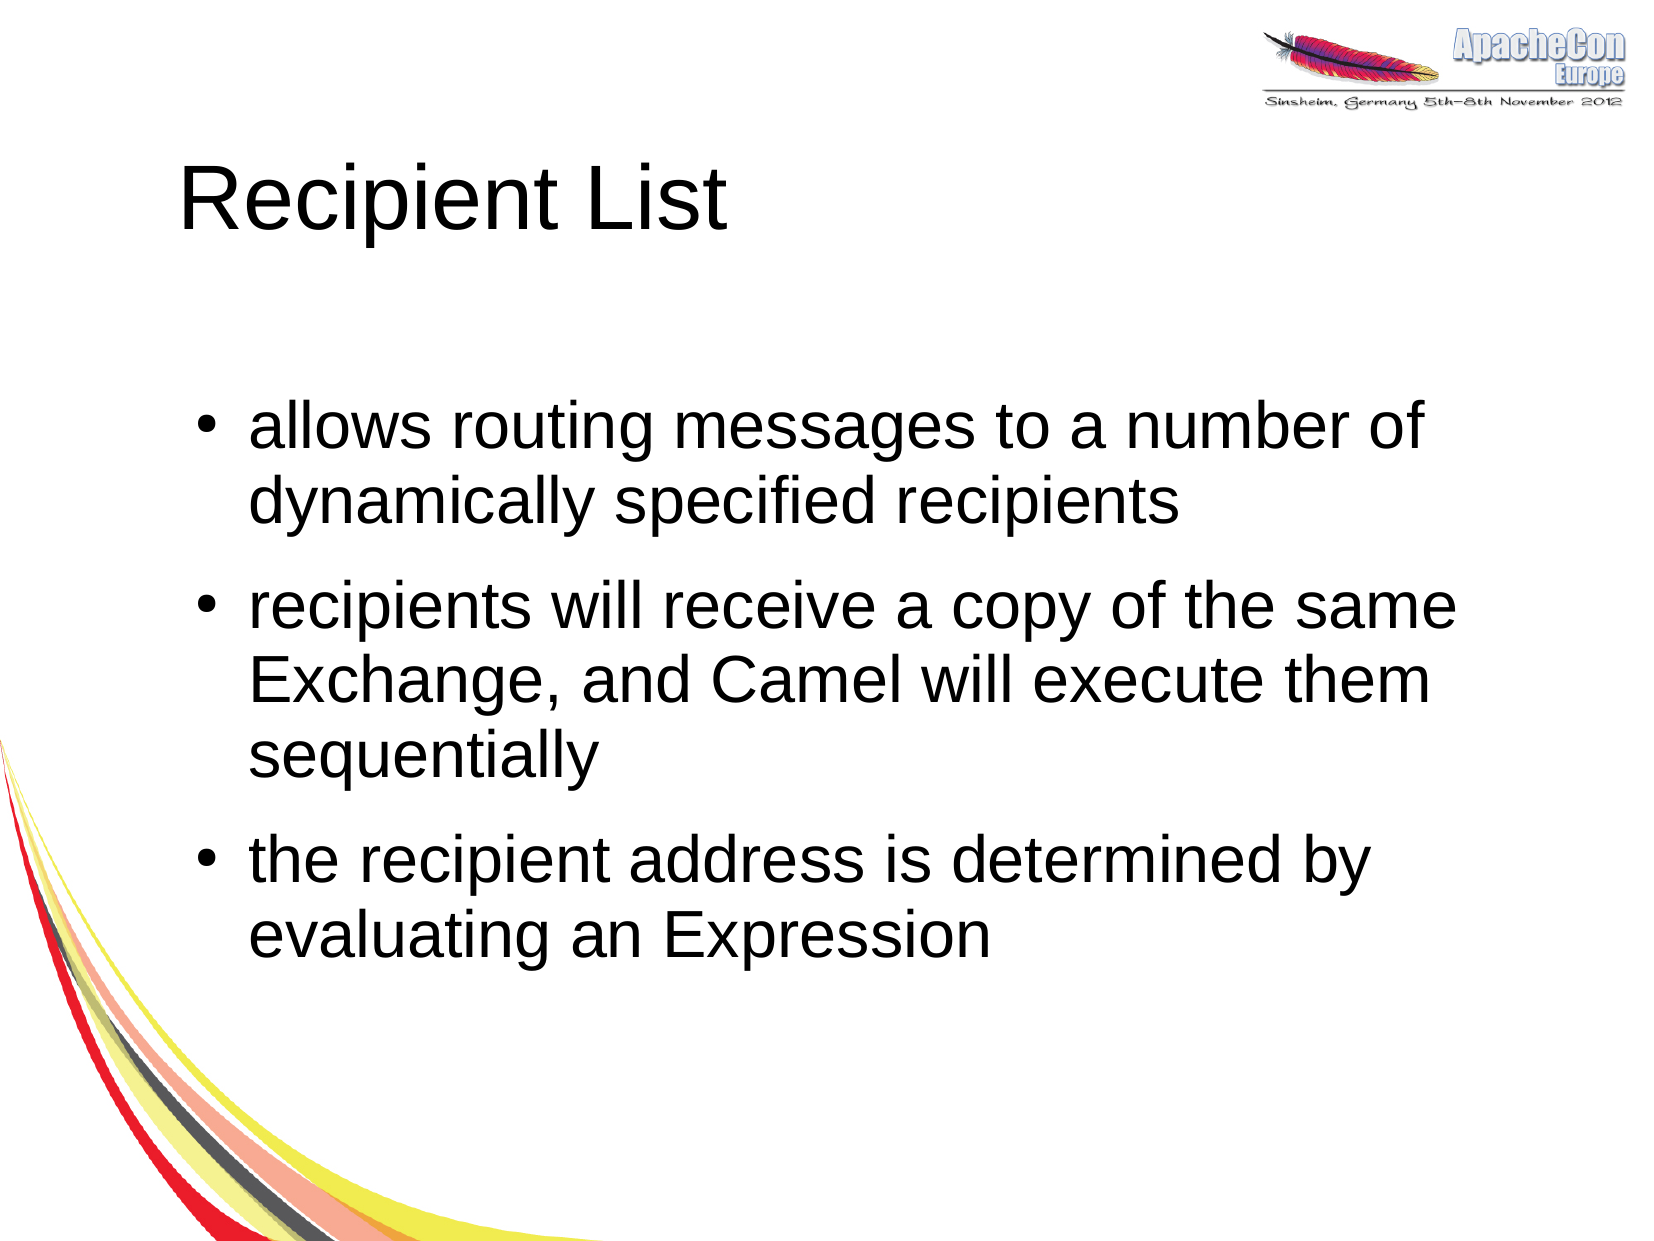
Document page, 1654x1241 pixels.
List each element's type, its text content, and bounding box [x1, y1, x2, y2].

list allows routing messages to a number of dynamically specified recipients recipients will receive a copy of the same Exchange, and Camel will execute them sequentially the recipient address is determined by evaluating an Expression [177, 283, 1536, 1077]
picture [0, 0, 1654, 1241]
title Recipient List [177, 146, 1536, 250]
